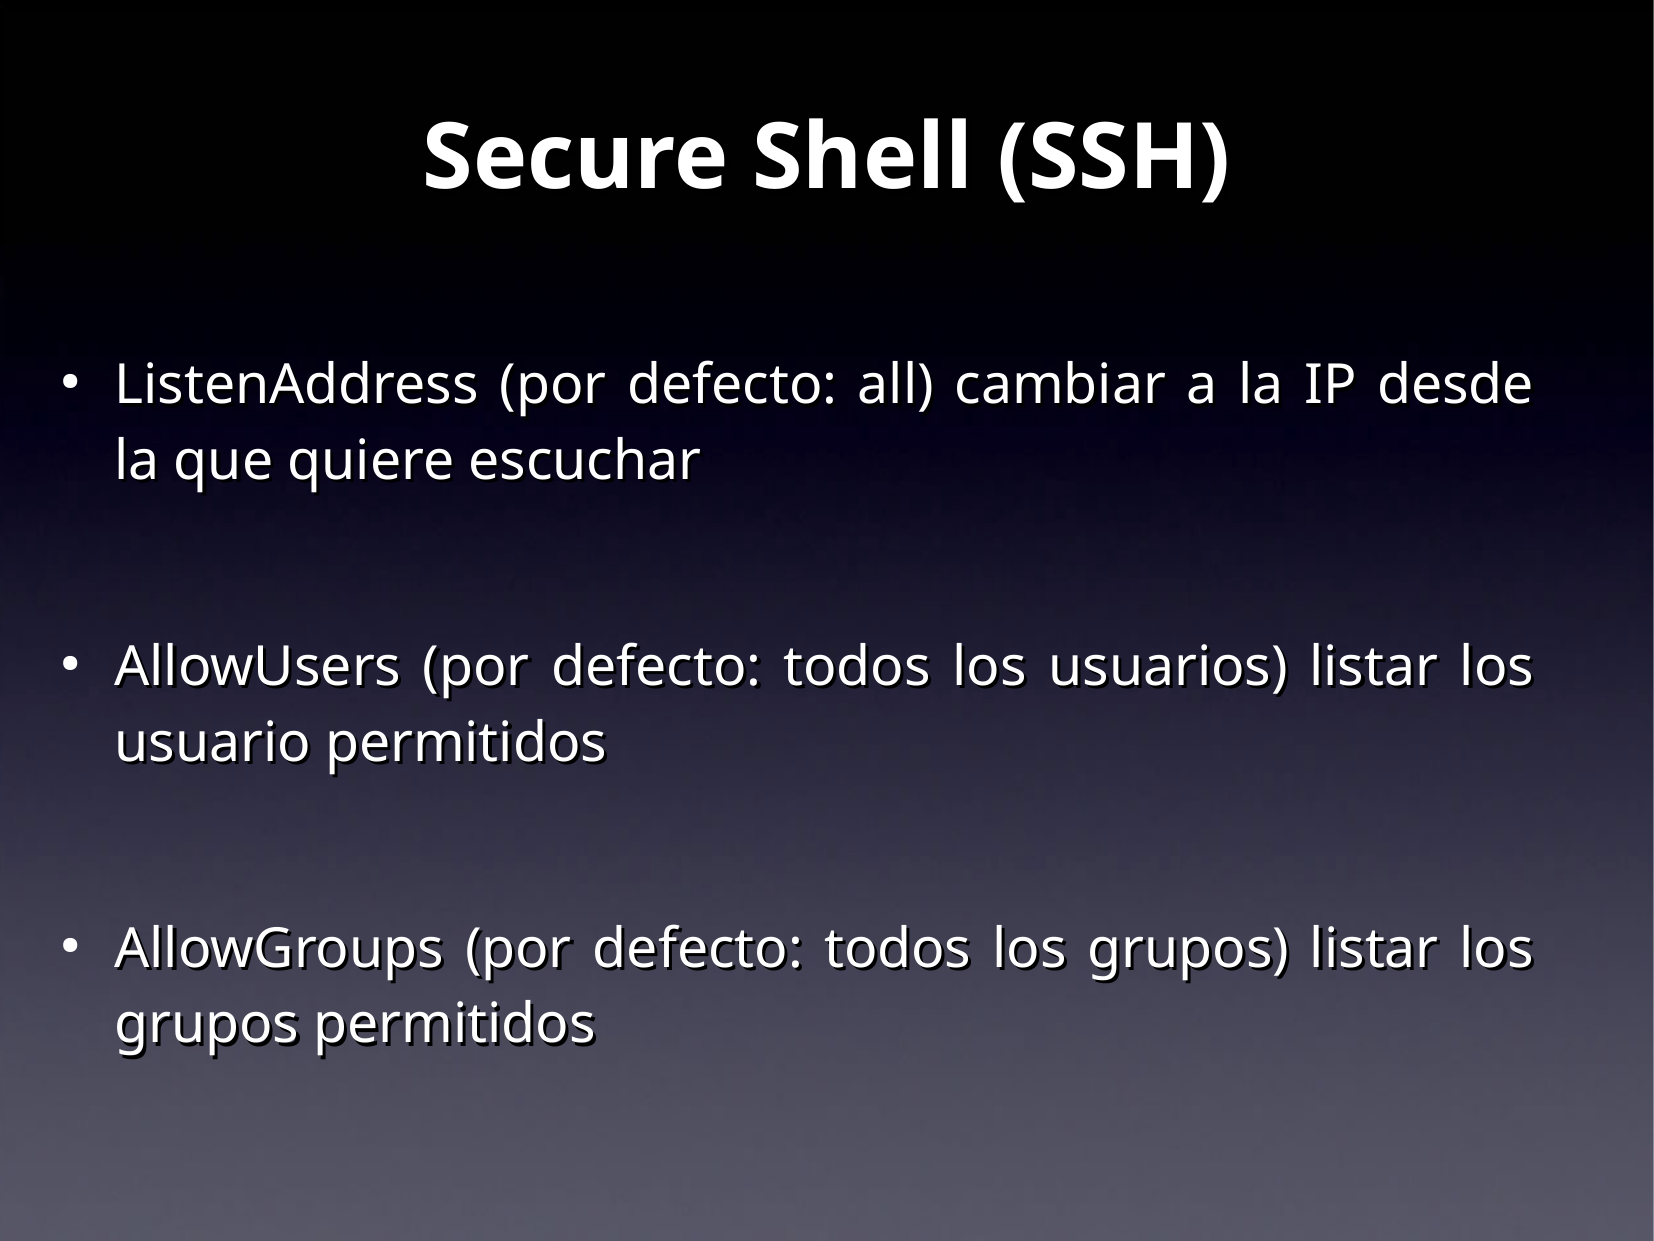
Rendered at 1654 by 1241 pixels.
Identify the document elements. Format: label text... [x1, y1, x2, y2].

title Secure Shell (SSH) [82, 49, 1571, 257]
list ListenAddress (por defecto: all) cambiar a la IP desde la que quiere escuchar AllowUsers (por defecto: todos los usuarios) listar los usuario permitidos AllowGroups (por defecto: todos los grupos) listar los grupos permitidos [47, 345, 1536, 1065]
picture [0, 0, 1654, 1241]
